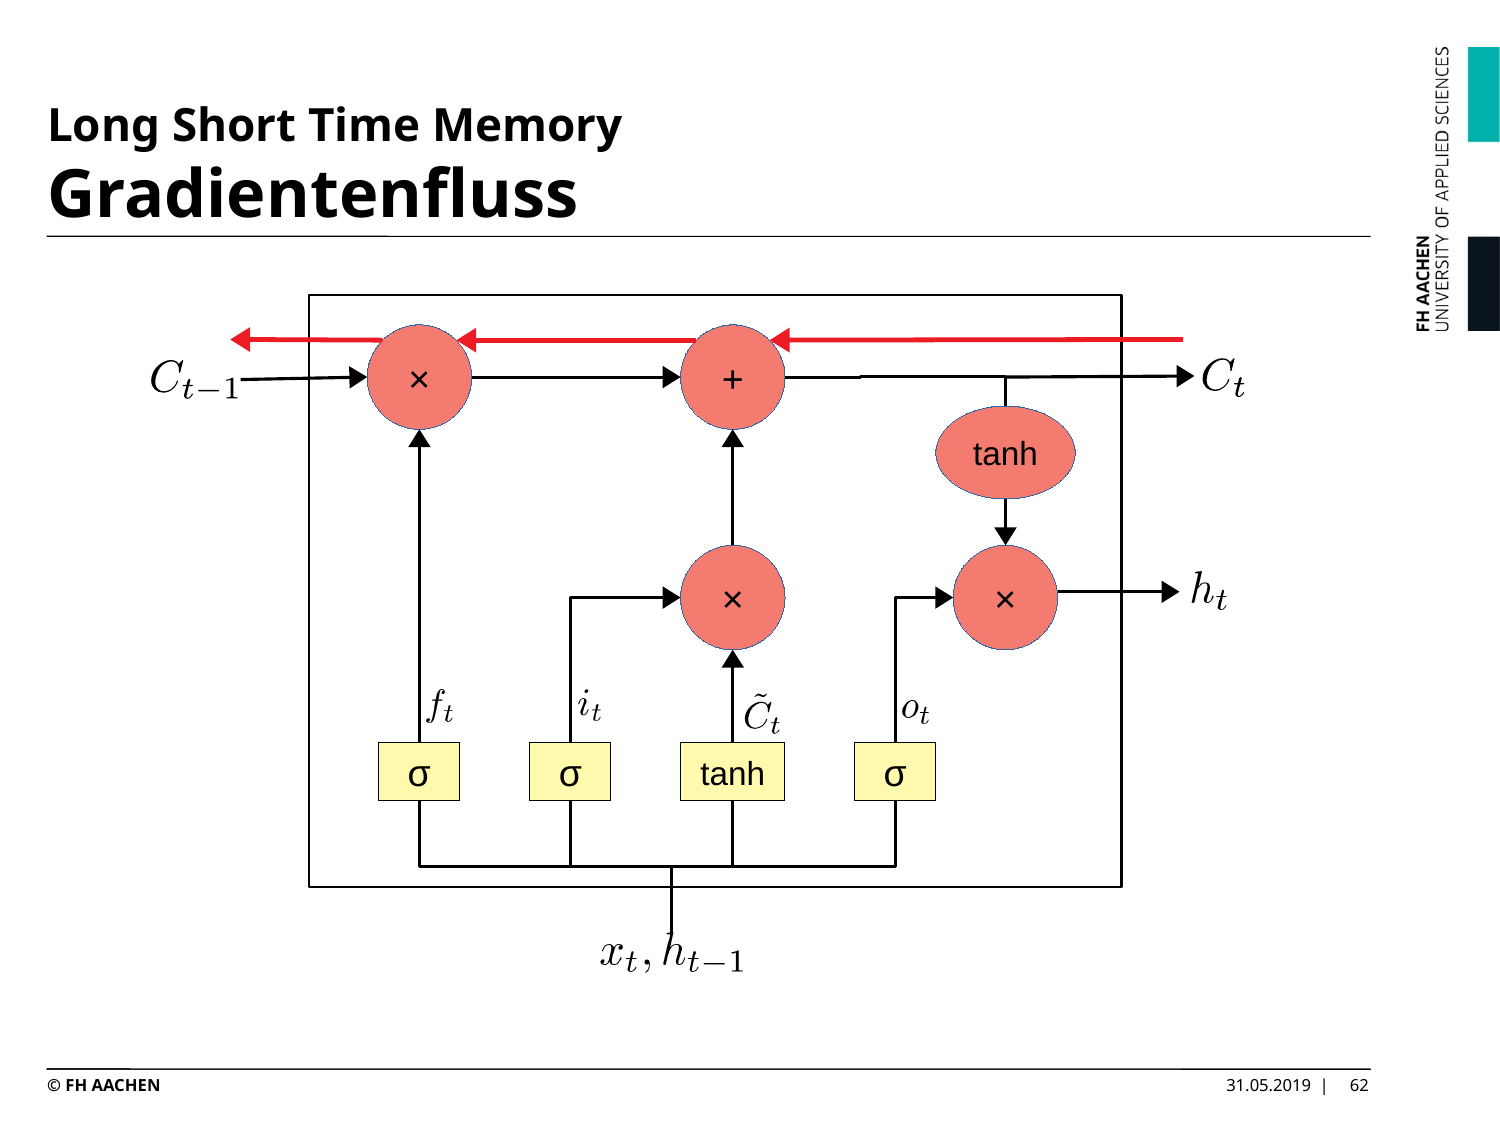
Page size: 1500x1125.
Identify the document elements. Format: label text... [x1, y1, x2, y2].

text_box tanh [935, 406, 1076, 499]
picture [578, 689, 601, 721]
text_box [1200, 358, 1247, 398]
text_box tanh [680, 742, 785, 801]
text_box [742, 693, 781, 734]
text_box + [680, 324, 785, 430]
text_box × [680, 545, 786, 650]
text_box × [367, 324, 472, 430]
picture [1191, 571, 1227, 610]
text_box σ [854, 742, 936, 801]
picture [426, 689, 453, 723]
picture [600, 932, 743, 973]
text_box σ [378, 742, 460, 801]
picture [1404, 47, 1500, 331]
text_box [148, 360, 241, 403]
text_box × [953, 545, 1058, 650]
picture [902, 700, 929, 724]
title Long Short Time Memory Gradientenfluss [47, 82, 1371, 231]
text_box σ [529, 742, 611, 801]
